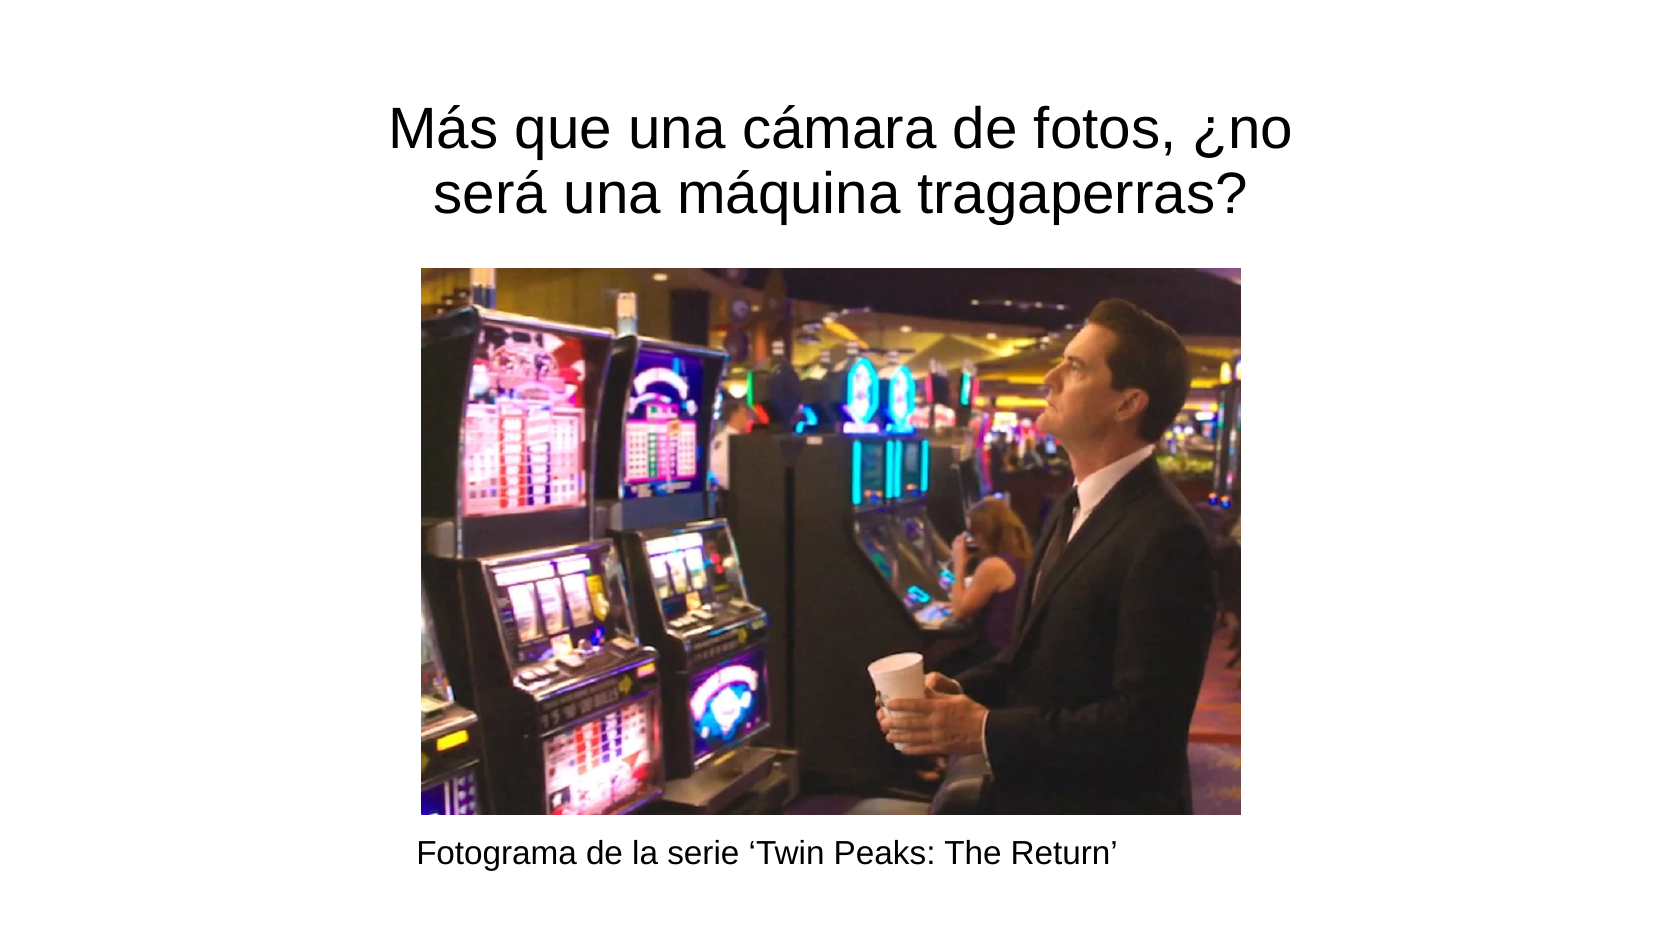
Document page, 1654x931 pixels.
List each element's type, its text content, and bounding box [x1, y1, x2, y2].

text_box Fotograma de la serie ‘Twin Peaks: The Return’ [401, 826, 1376, 931]
picture [421, 268, 1241, 815]
text_box Más que una cámara de fotos, ¿no será una máquina tragaperras? [354, 88, 1329, 266]
